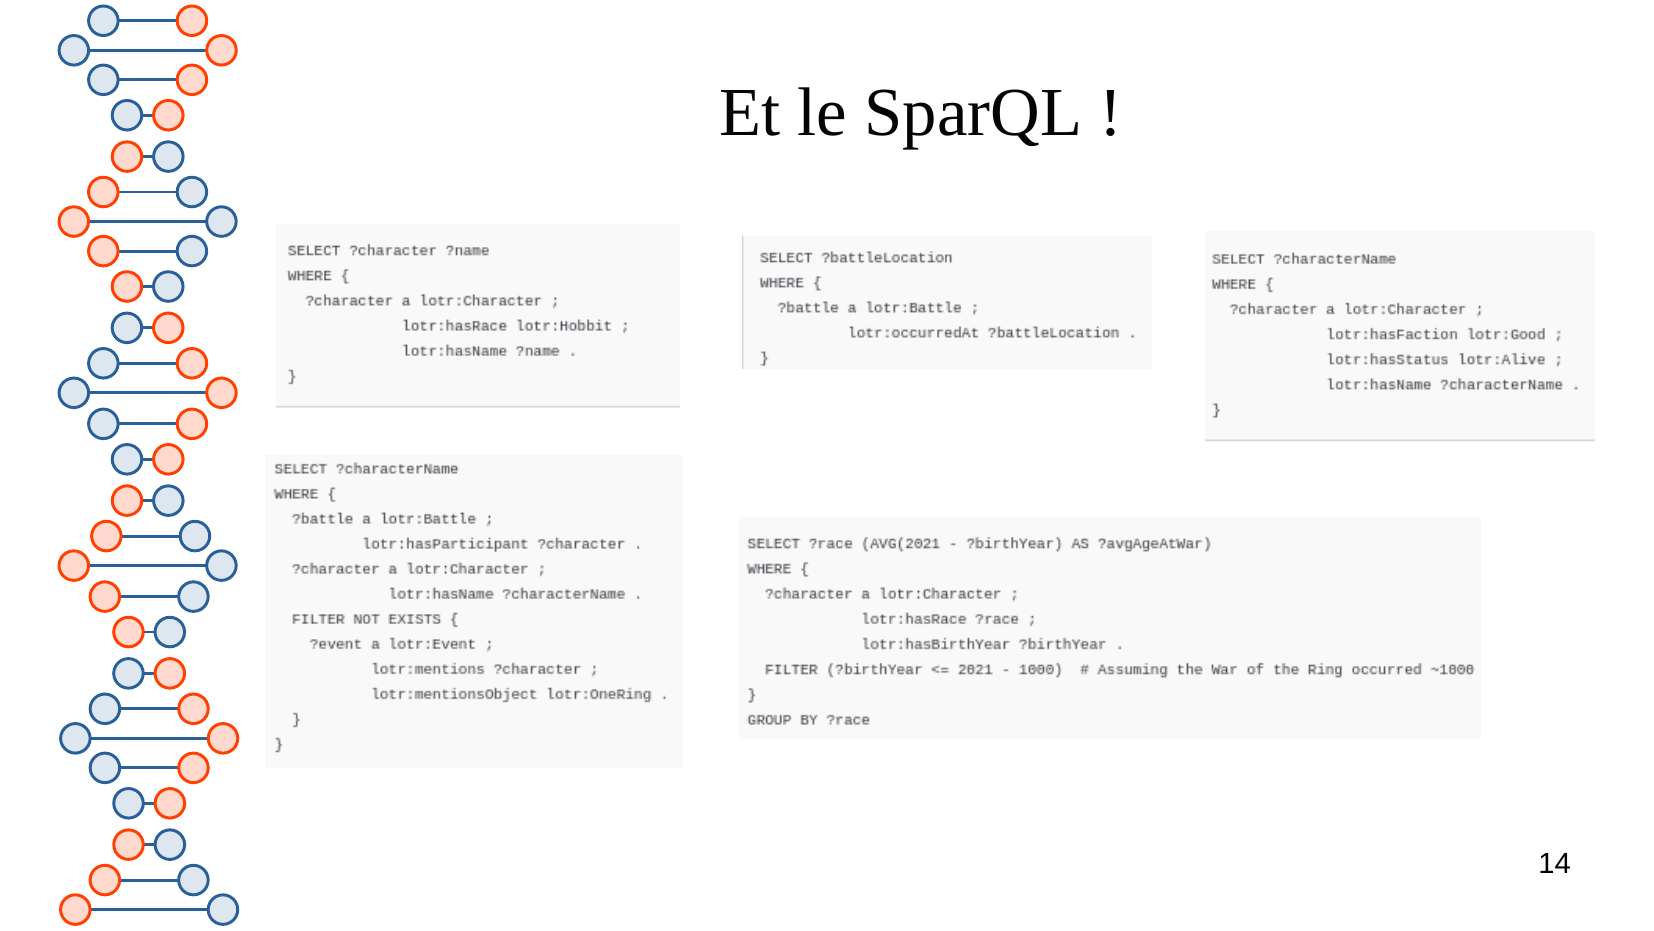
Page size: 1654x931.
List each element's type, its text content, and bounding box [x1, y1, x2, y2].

picture [265, 455, 683, 768]
title Et le SparQL ! [265, 35, 1595, 189]
picture [1205, 231, 1595, 443]
picture [738, 517, 1481, 739]
picture [742, 236, 1152, 369]
picture [276, 224, 680, 411]
